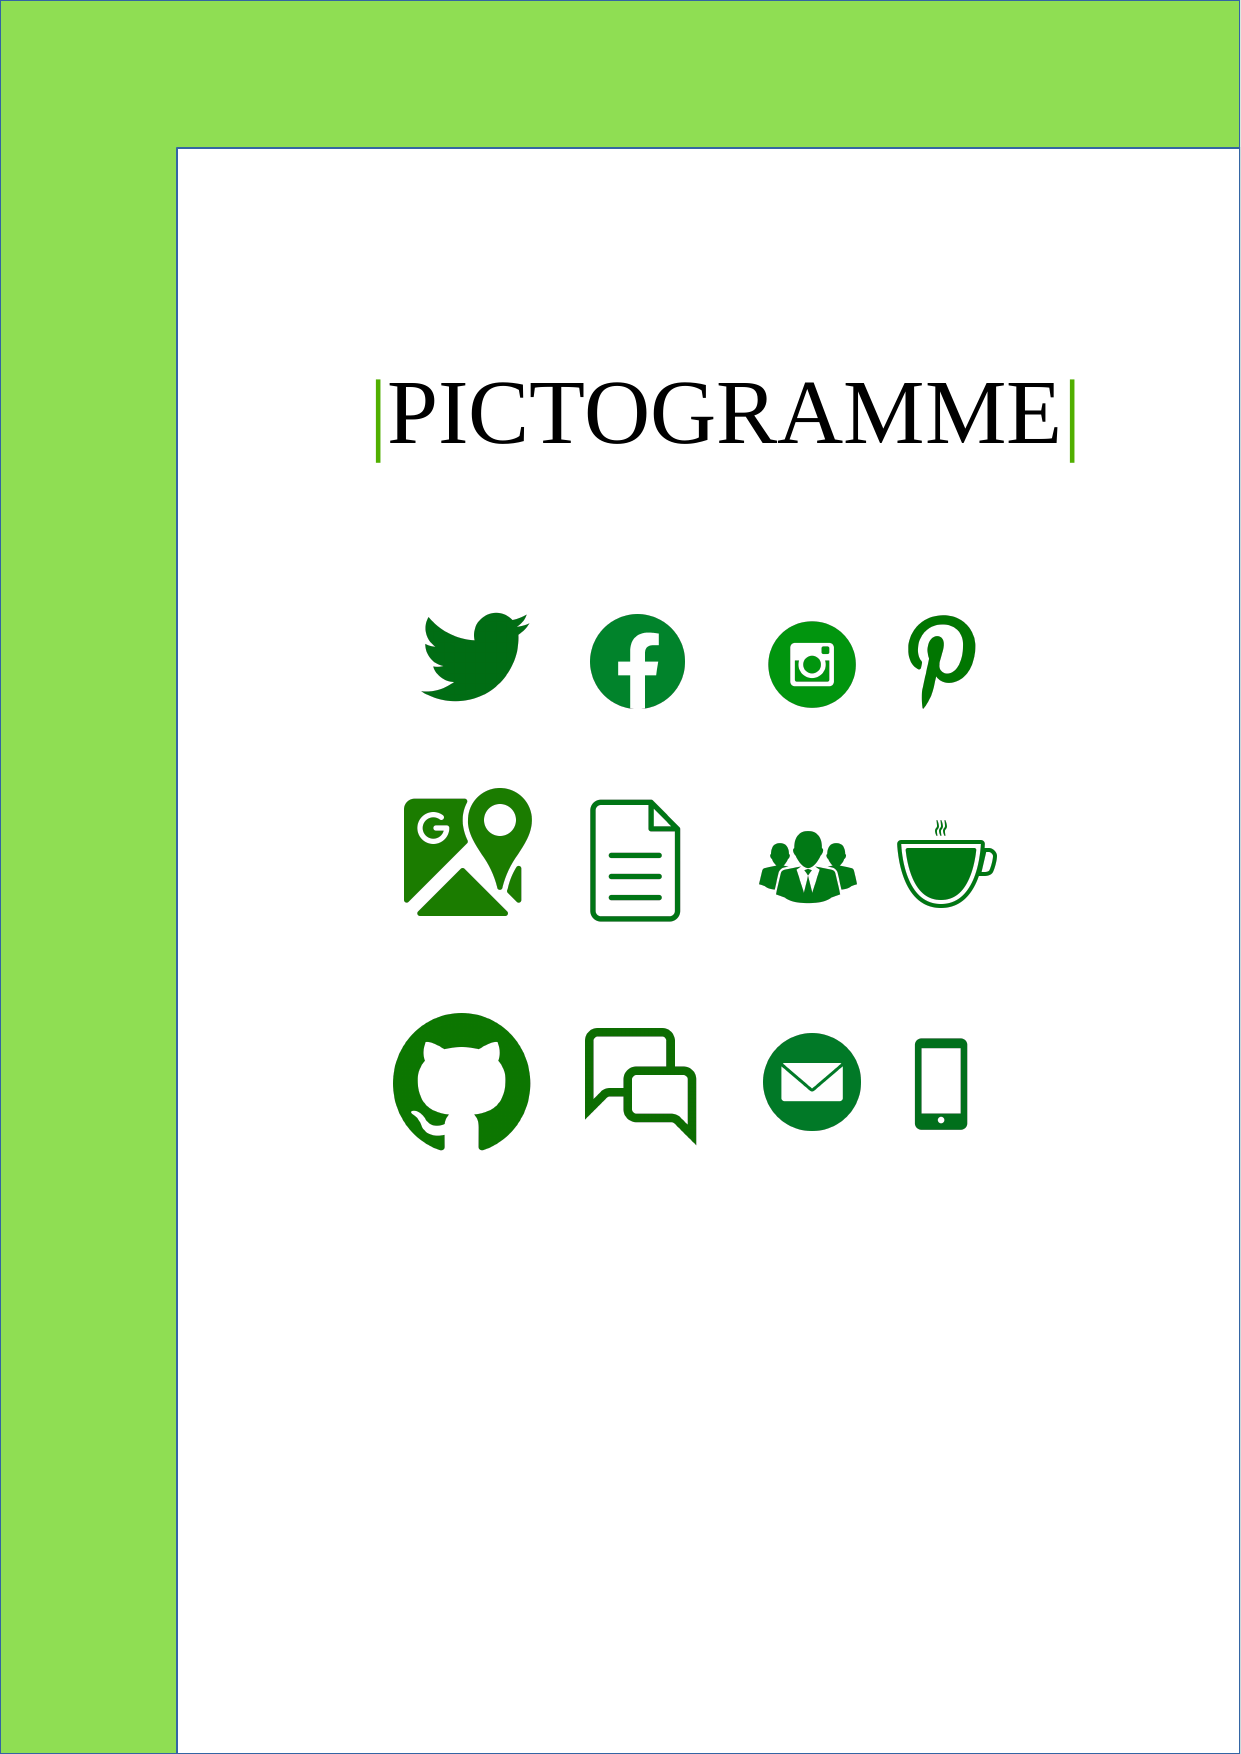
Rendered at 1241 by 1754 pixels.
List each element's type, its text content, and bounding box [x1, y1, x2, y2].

text_box [0, 0, 1241, 1754]
picture [893, 614, 988, 709]
picture [413, 590, 538, 715]
picture [590, 614, 685, 709]
picture [759, 818, 857, 916]
picture [877, 788, 1005, 916]
picture [767, 620, 857, 709]
picture [383, 1003, 540, 1161]
picture [892, 1035, 990, 1133]
picture [763, 1033, 861, 1131]
picture [572, 797, 699, 924]
picture [404, 788, 532, 916]
picture [572, 1015, 709, 1152]
text_box |PICTOGRAMME| [354, 354, 1182, 674]
